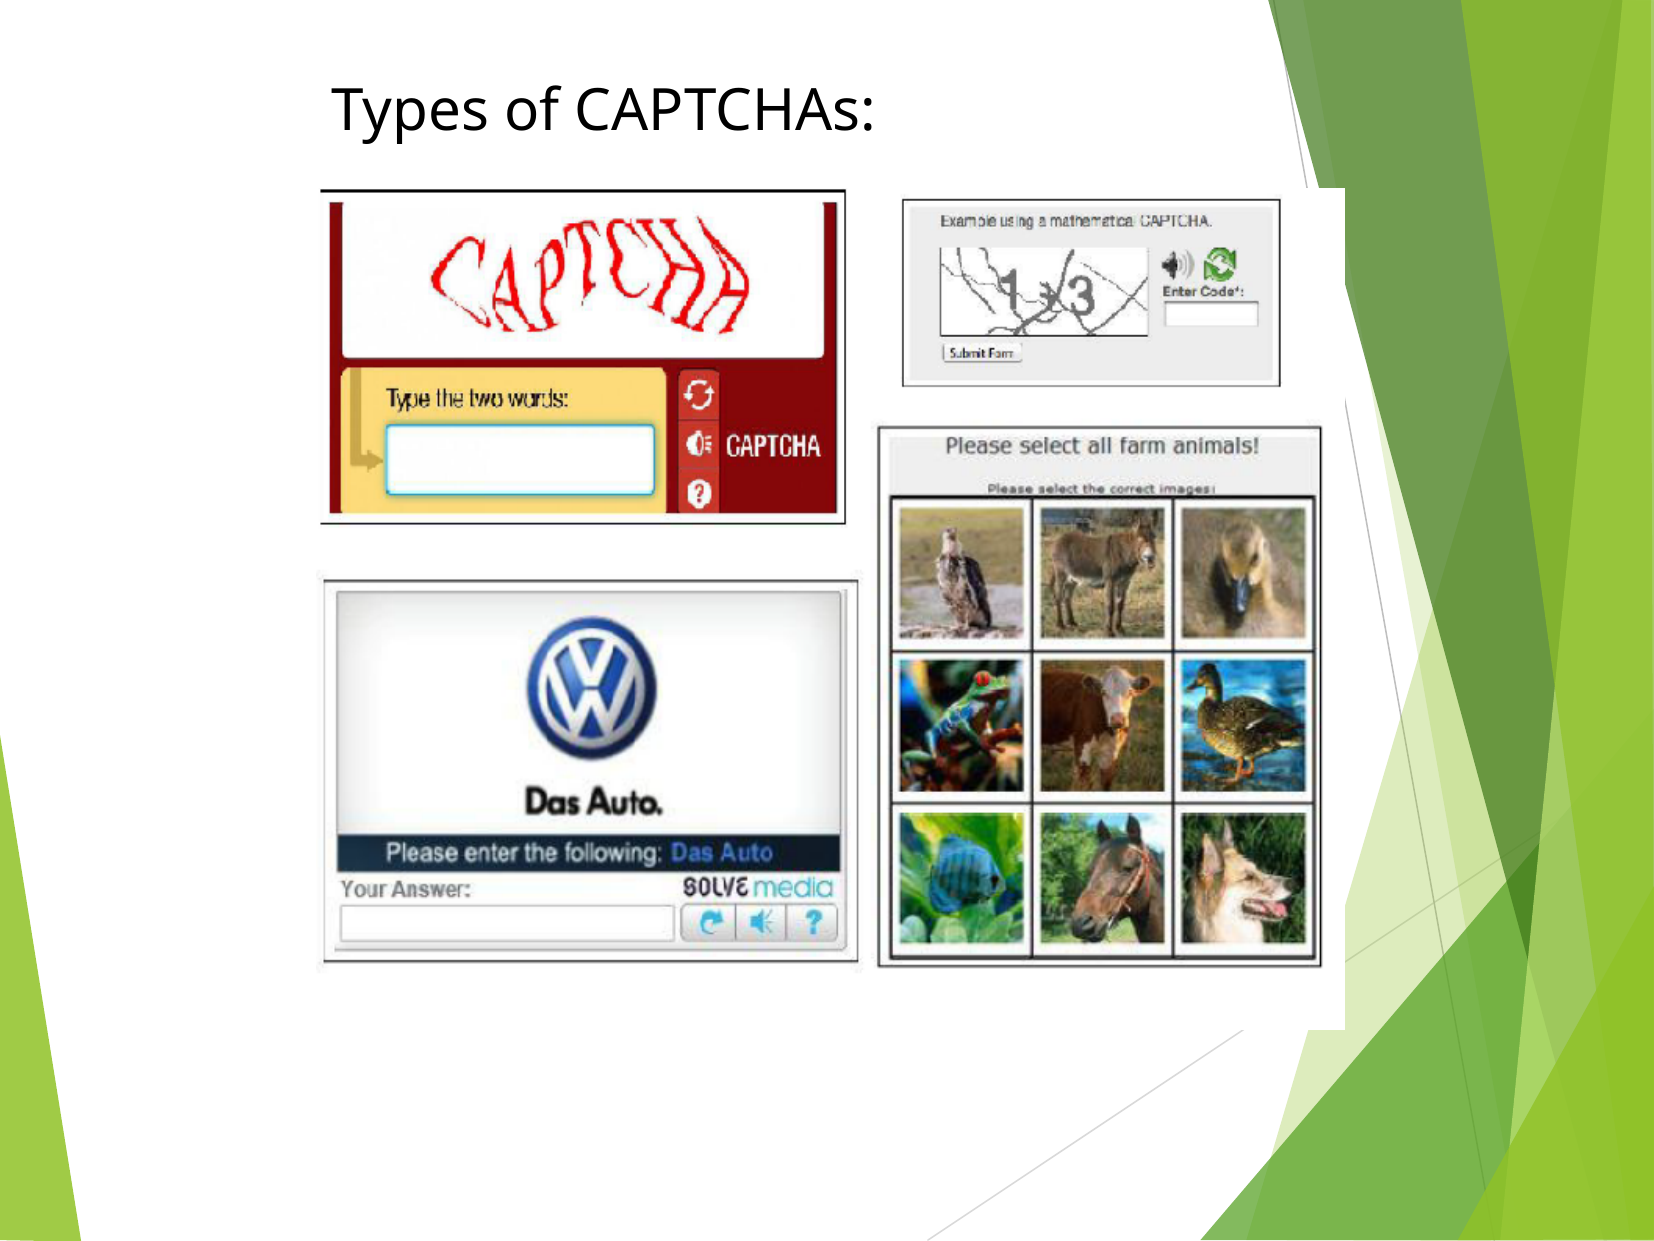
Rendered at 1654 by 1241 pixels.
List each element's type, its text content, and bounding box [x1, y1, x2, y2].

text_box Types of CAPTCHAs: [316, 65, 872, 151]
picture [316, 188, 1345, 1030]
